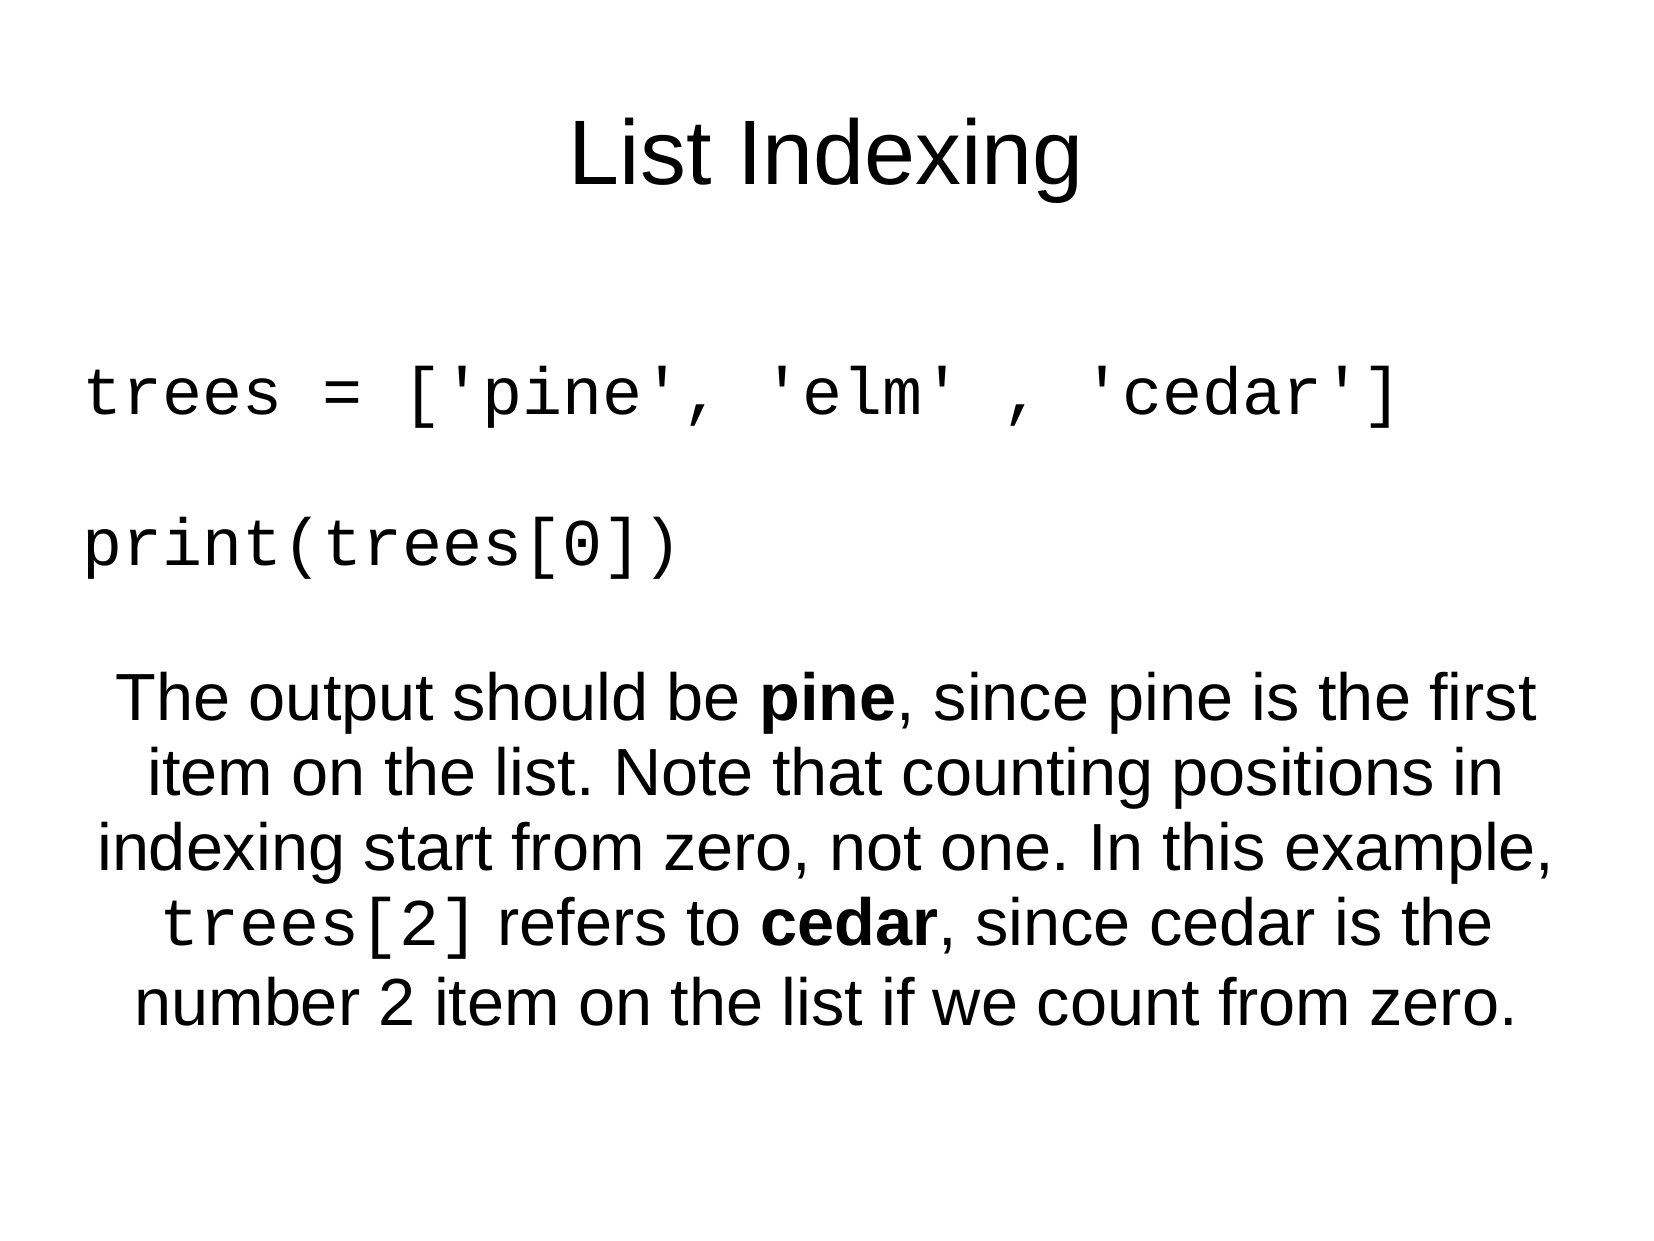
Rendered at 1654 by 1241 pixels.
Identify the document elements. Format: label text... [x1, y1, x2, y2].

title List Indexing [82, 49, 1571, 257]
subtitle trees = ['pine', 'elm' , 'cedar'] print(trees[0]) The output should be pine, since pine is the first item on the list. Note that counting positions in indexing start from zero, not one. In this example, trees[2] refers to cedar, since cedar is the number 2 item on the list if we count from zero. [82, 290, 1571, 1109]
